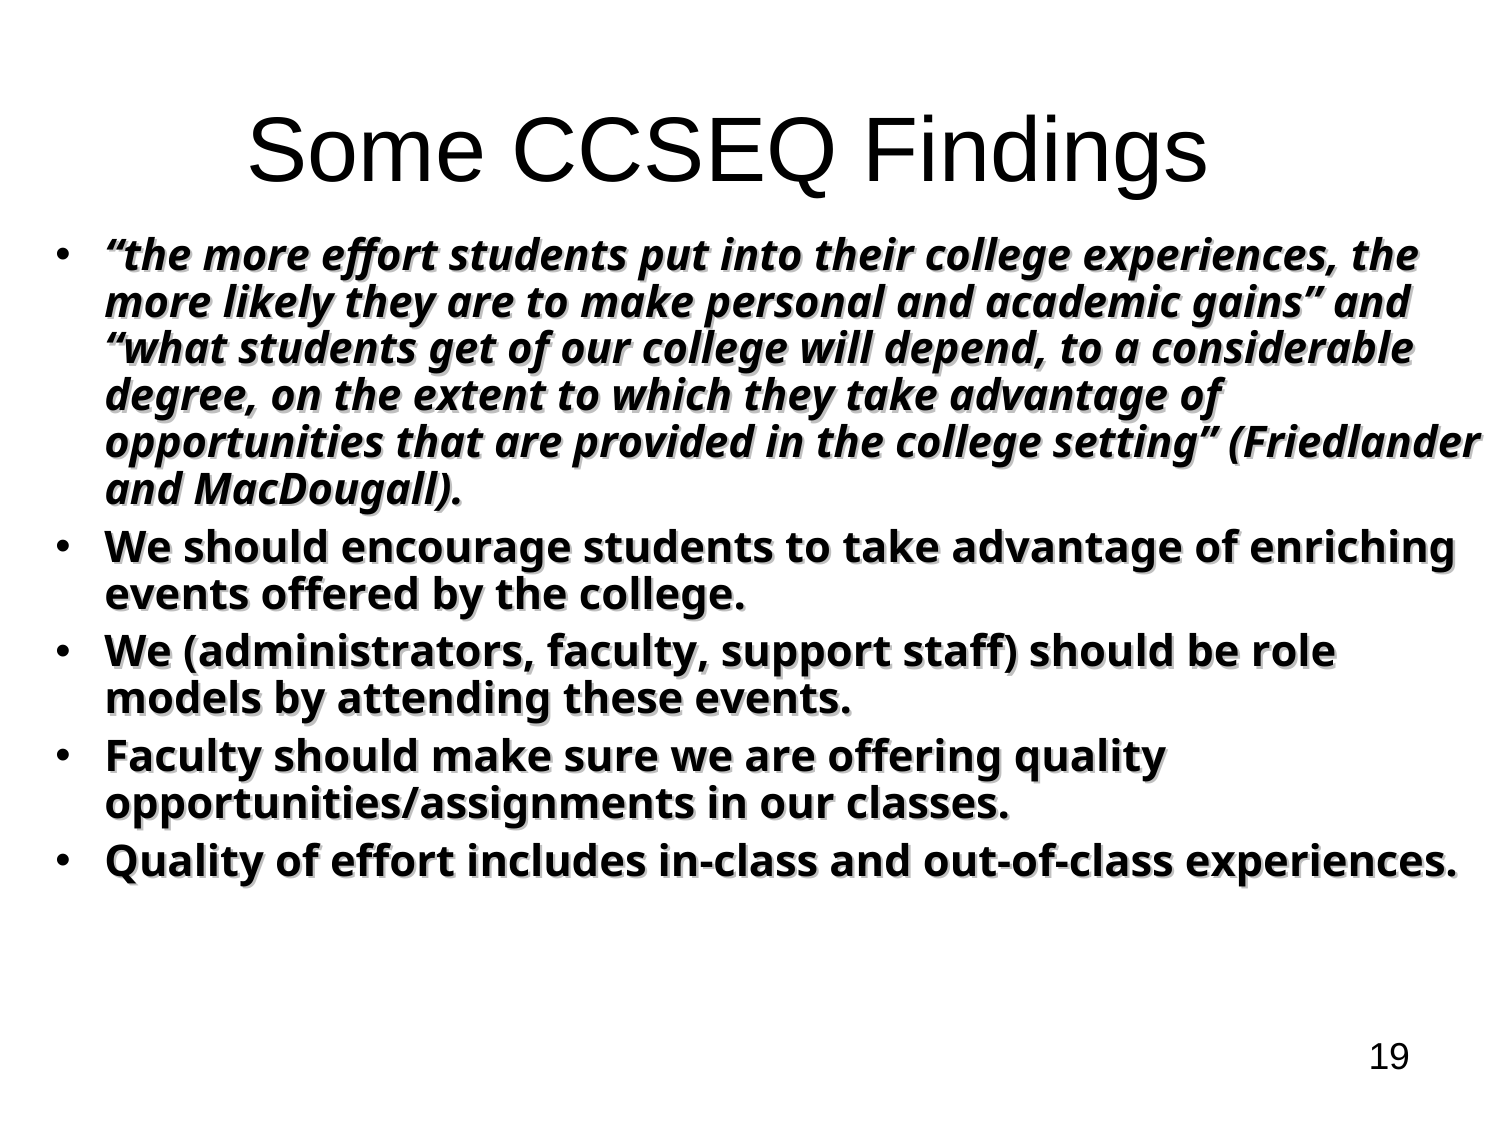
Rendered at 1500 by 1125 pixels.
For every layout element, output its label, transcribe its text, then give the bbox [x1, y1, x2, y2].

title Some CCSEQ Findings [0, 50, 1458, 240]
list “the more effort students put into their college experiences, the more likely they are to make personal and academic gains” and “what students get of our college will depend, to a considerable degree, on the extent to which they take advantage of opportunities that are provided in the college setting” (Friedlander and MacDougall). We should encourage students to take advantage of enriching events offered by the college. We (administrators, faculty, support staff) should be role models by attending these events. Faculty should make sure we are offering quality opportunities/assignments in our classes. Quality of effort includes in-class and out-of-class experiences. [40, 224, 1500, 904]
